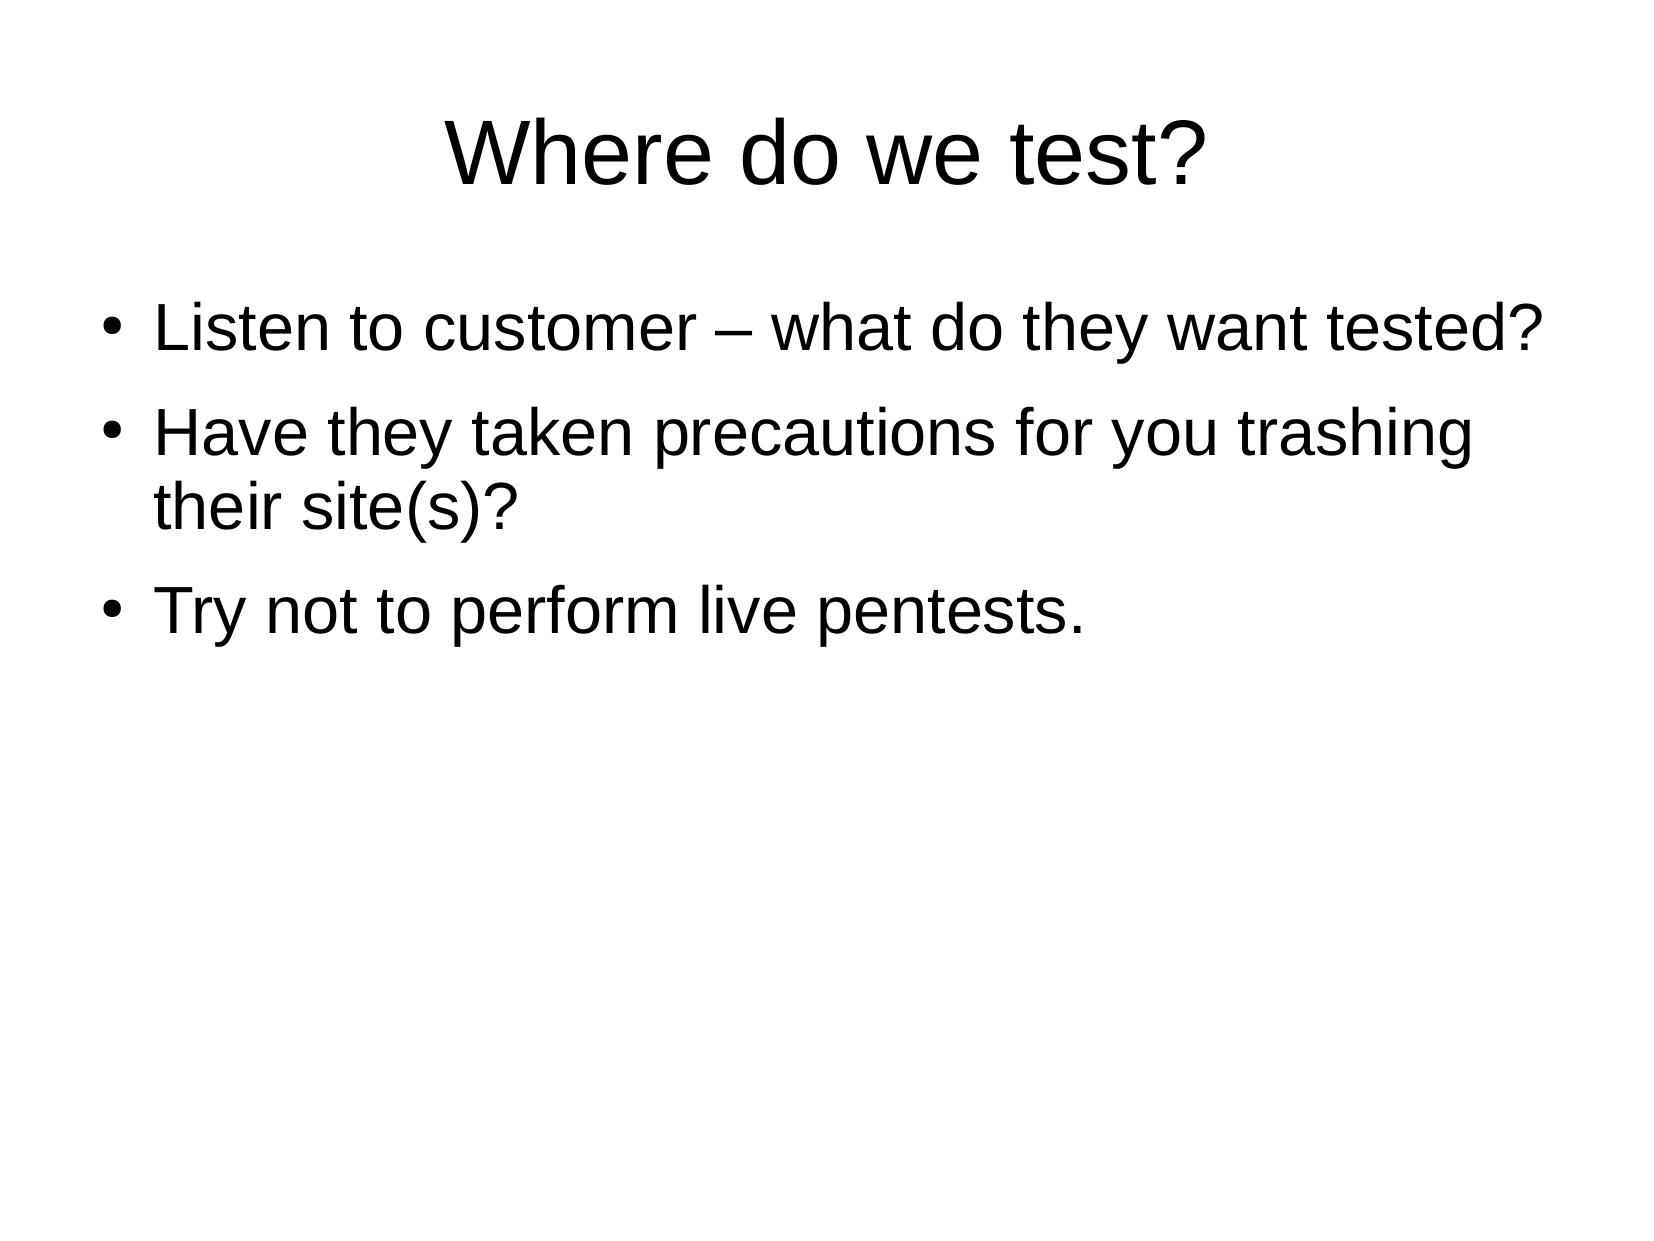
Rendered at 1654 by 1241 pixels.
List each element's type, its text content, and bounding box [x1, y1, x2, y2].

title Where do we test? [82, 49, 1571, 257]
list Listen to customer – what do they want tested? Have they taken precautions for you trashing their site(s)? Try not to perform live pentests. [82, 290, 1571, 1010]
